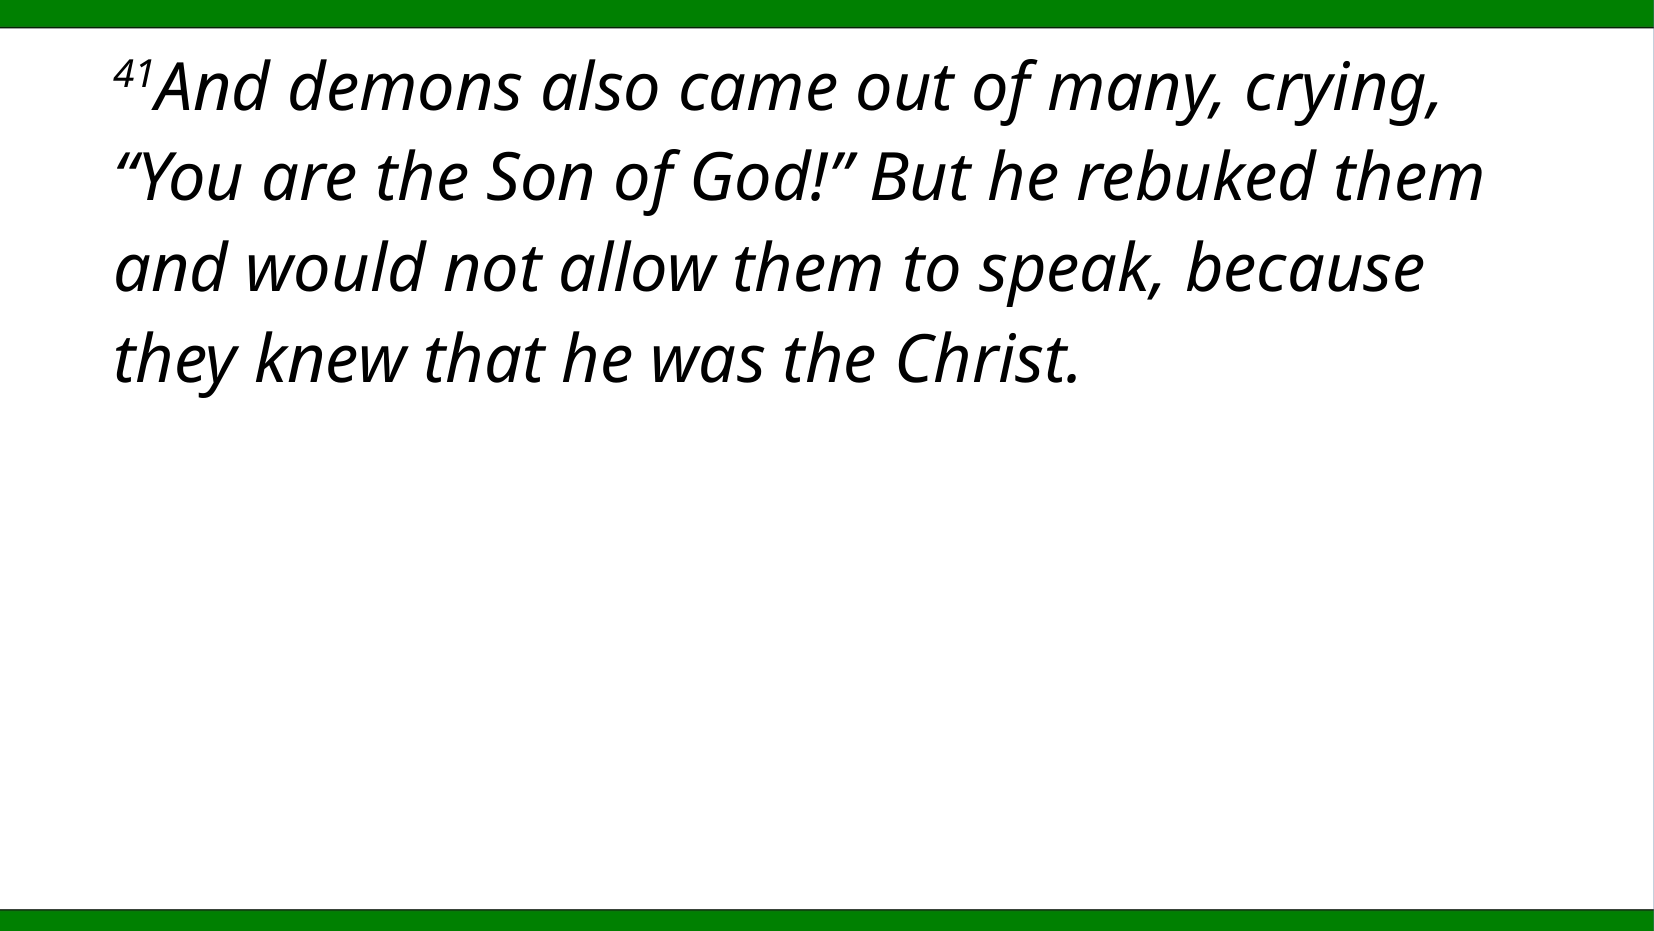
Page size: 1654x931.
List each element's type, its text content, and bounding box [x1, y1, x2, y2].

text_box 41And demons also came out of many, crying, “You are the Son of God!” But he rebuked them and would not allow them to speak, because they knew that he was the Christ. [98, 31, 1569, 402]
picture [0, 0, 1654, 931]
